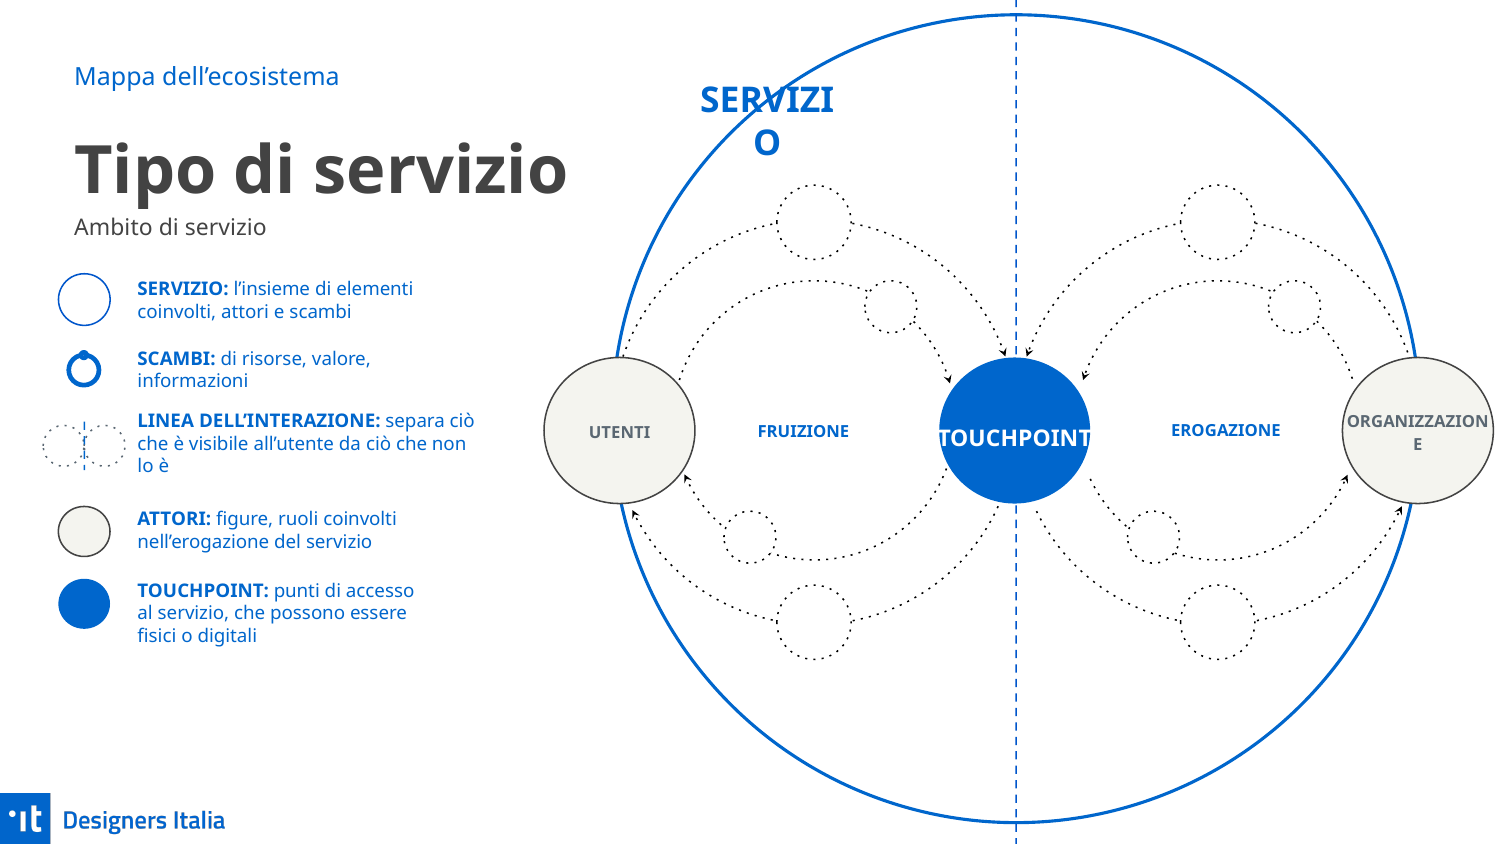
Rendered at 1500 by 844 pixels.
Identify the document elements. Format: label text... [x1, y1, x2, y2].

text_box ATTORI: figure, ruoli coinvolti nell’erogazione del servizio [122, 506, 441, 553]
text_box [1347, 457, 1489, 504]
text_box TOUCHPOINT: punti di accesso al servizio, che possono essere fisici o digitali [122, 588, 441, 635]
text_box [1127, 511, 1180, 564]
text_box [58, 578, 111, 629]
text_box [1347, 357, 1489, 405]
text_box [549, 357, 690, 404]
text_box EROGAZIONE [1122, 409, 1330, 451]
text_box [1268, 280, 1321, 333]
text_box [1180, 585, 1255, 660]
text_box SERVIZIO [673, 61, 862, 125]
text_box [723, 511, 776, 564]
text_box SCAMBI: di risorse, valore, informazioni [122, 345, 441, 392]
text_box [864, 280, 917, 333]
text_box [776, 185, 852, 260]
text_box [567, 483, 672, 504]
picture [0, 793, 238, 844]
text_box SERVIZIO: l’insieme di elementi coinvolti, attori e scambi [122, 276, 441, 323]
text_box FRUIZIONE [726, 410, 907, 452]
text_box Tipo di servizio [59, 136, 629, 198]
text_box UTENTI [513, 404, 726, 483]
text_box [944, 357, 1085, 404]
text_box [58, 506, 111, 557]
text_box LINEA DELL’INTERAZIONE: separa ciò che è visibile all’utente da ciò che non lo è [122, 419, 492, 466]
text_box Mappa dell’ecosistema [59, 52, 696, 99]
text_box [962, 483, 1068, 504]
text_box [776, 585, 852, 660]
text_box TOUCHPOINT [908, 404, 1122, 483]
text_box [1180, 185, 1255, 260]
text_box Ambito di servizio [59, 197, 578, 249]
text_box ORGANIZZAZIONE [1329, 405, 1500, 457]
